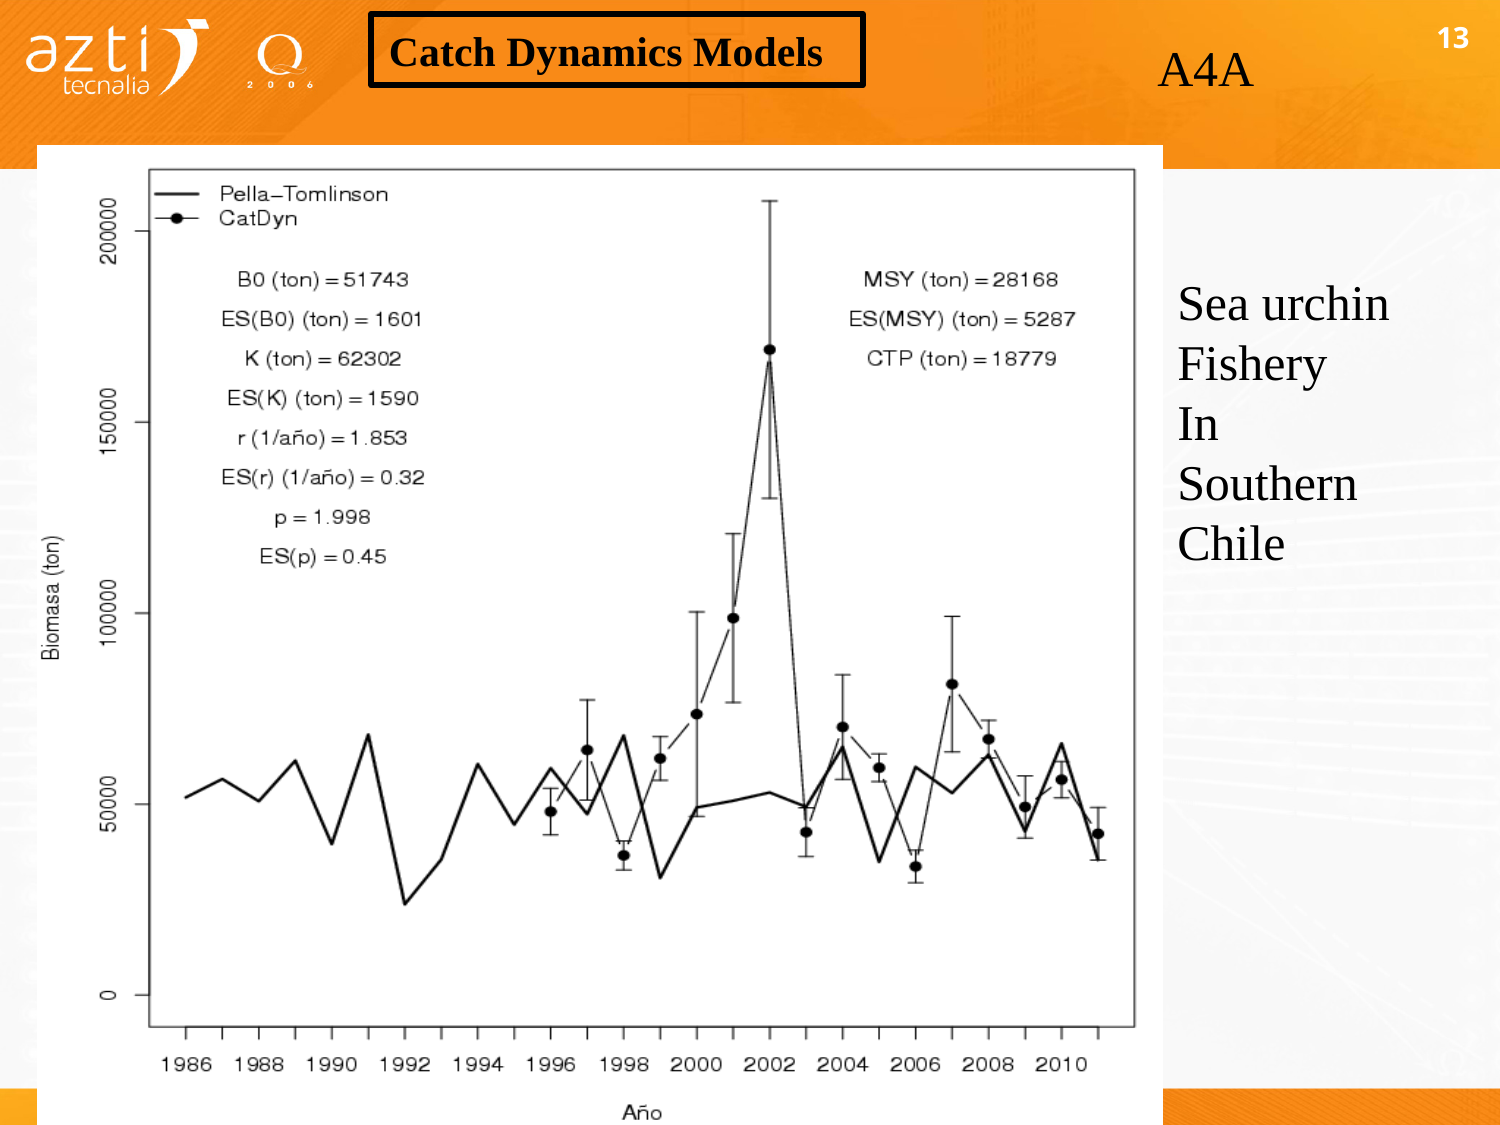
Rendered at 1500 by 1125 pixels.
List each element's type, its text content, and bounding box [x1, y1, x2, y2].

text_box A4A [1142, 28, 1270, 104]
text_box Catch Dynamics Models [371, 13, 863, 86]
picture [0, 0, 1500, 1125]
text_box Sea urchin Fishery In Southern Chile [1162, 262, 1405, 578]
